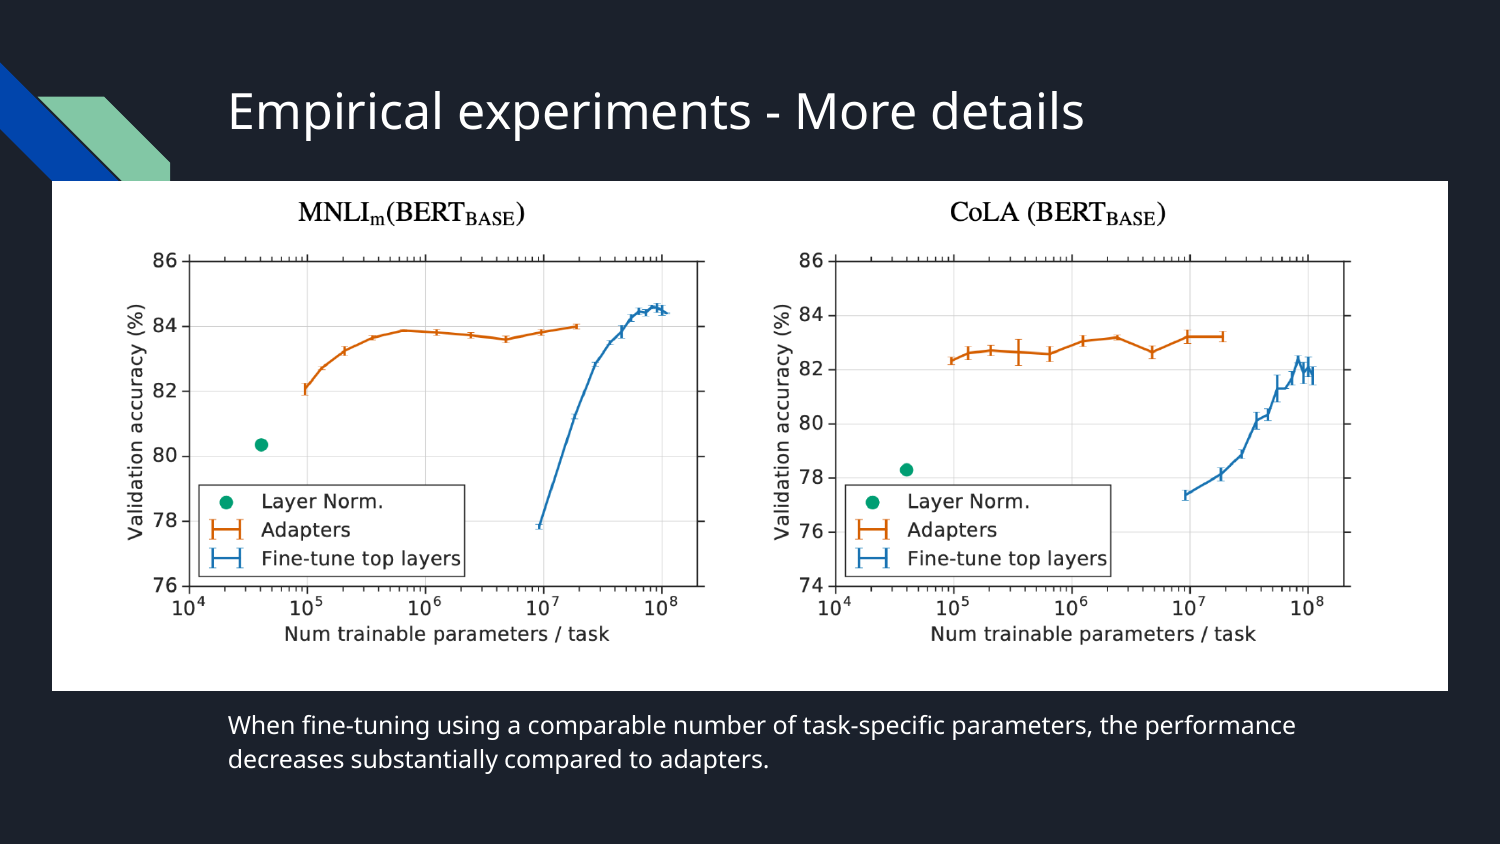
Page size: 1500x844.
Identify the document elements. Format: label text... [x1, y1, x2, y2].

list When fine-tuning using a comparable number of task-specific parameters, the performance decreases substantially compared to adapters. [212, 691, 1368, 789]
picture [52, 181, 1448, 691]
title Empirical experiments - More details [212, 64, 1368, 181]
